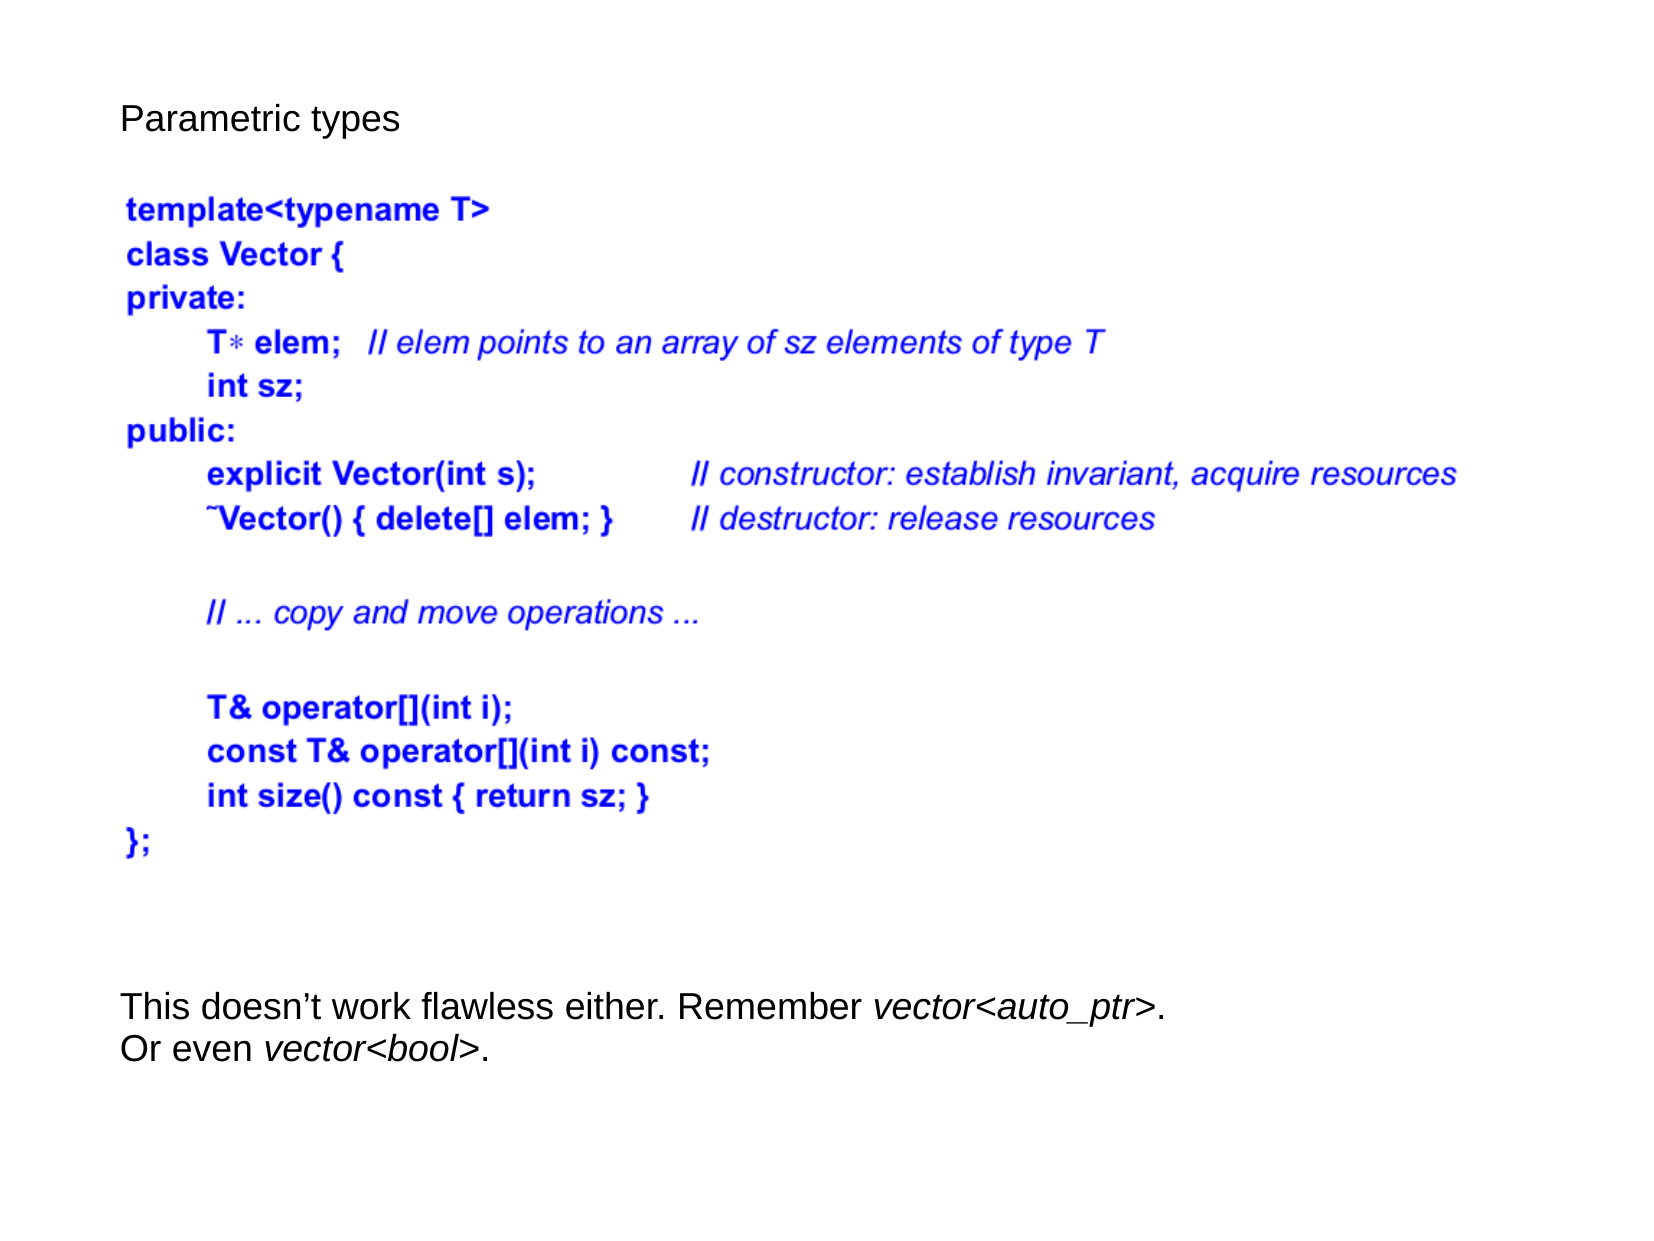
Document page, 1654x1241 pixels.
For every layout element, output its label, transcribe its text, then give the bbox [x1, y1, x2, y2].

text_box Parametric types [105, 90, 741, 147]
picture [90, 179, 1489, 886]
text_box This doesn’t work flawless either. Remember vector<auto_ptr>. Or even vector<bool>. [105, 978, 1182, 1077]
